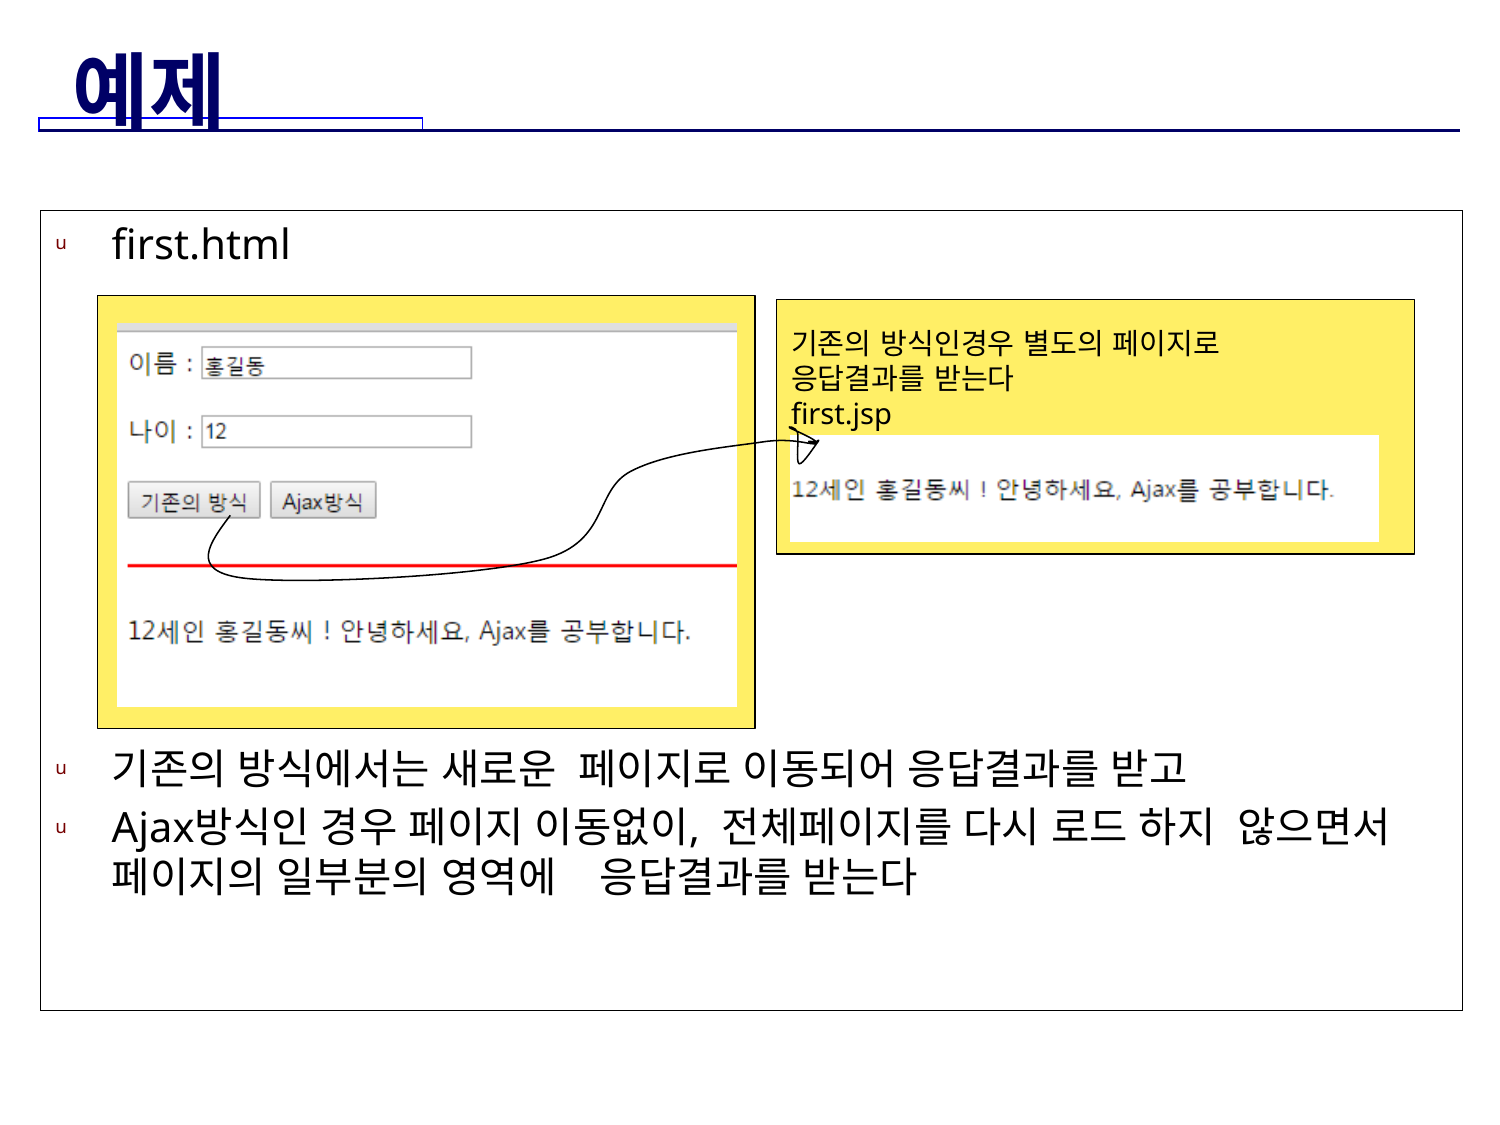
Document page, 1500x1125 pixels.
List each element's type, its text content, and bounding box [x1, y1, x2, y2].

picture [799, 443, 813, 462]
text_box [776, 299, 1415, 555]
text_box [97, 295, 756, 729]
list first.html 기존의 방식에서는 새로운 페이지로 이동되어 응답결과를 받고 Ajax방식인 경우 페이지 이동없이, 전체페이지를 다시 로드 하지 않으면서 페이지의 일부분의 영역에 응답결과를 받는다 [40, 210, 1463, 1011]
picture [790, 438, 1379, 542]
picture [799, 438, 810, 442]
picture [117, 323, 737, 707]
text_box 기존의 방식인경우 별도의 페이지로 응답결과를 받는다 first.jsp [776, 318, 1379, 438]
title 예제 [58, 31, 1077, 110]
